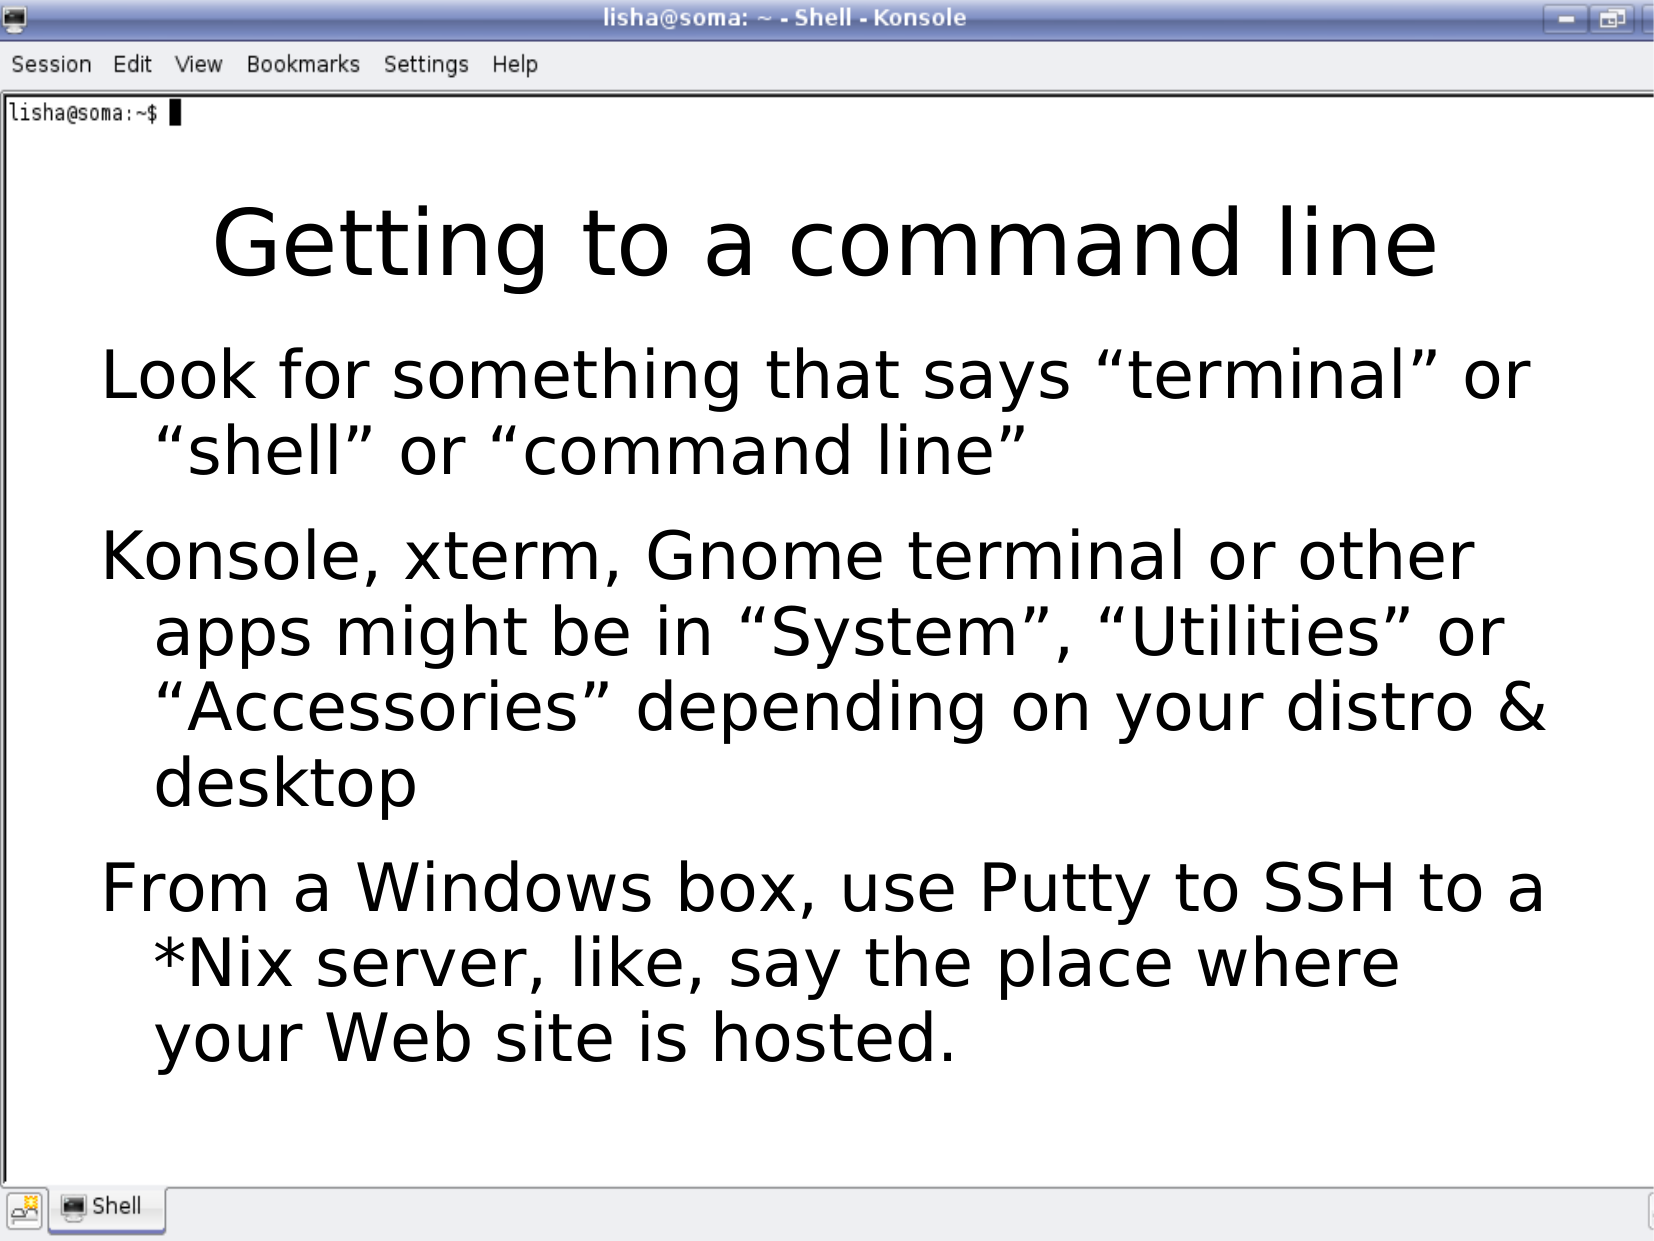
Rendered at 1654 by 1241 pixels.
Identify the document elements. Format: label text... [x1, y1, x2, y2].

title Getting to a command line [82, 157, 1571, 331]
list Look for something that says “terminal” or “shell” or “command line” Konsole, xterm, Gnome terminal or other apps might be in “System”, “Utilities” or “Accessories” depending on your distro & desktop From a Windows box, use Putty to SSH to a *Nix server, like, say the place where your Web site is hosted. [82, 337, 1571, 1172]
picture [0, 0, 1654, 1241]
